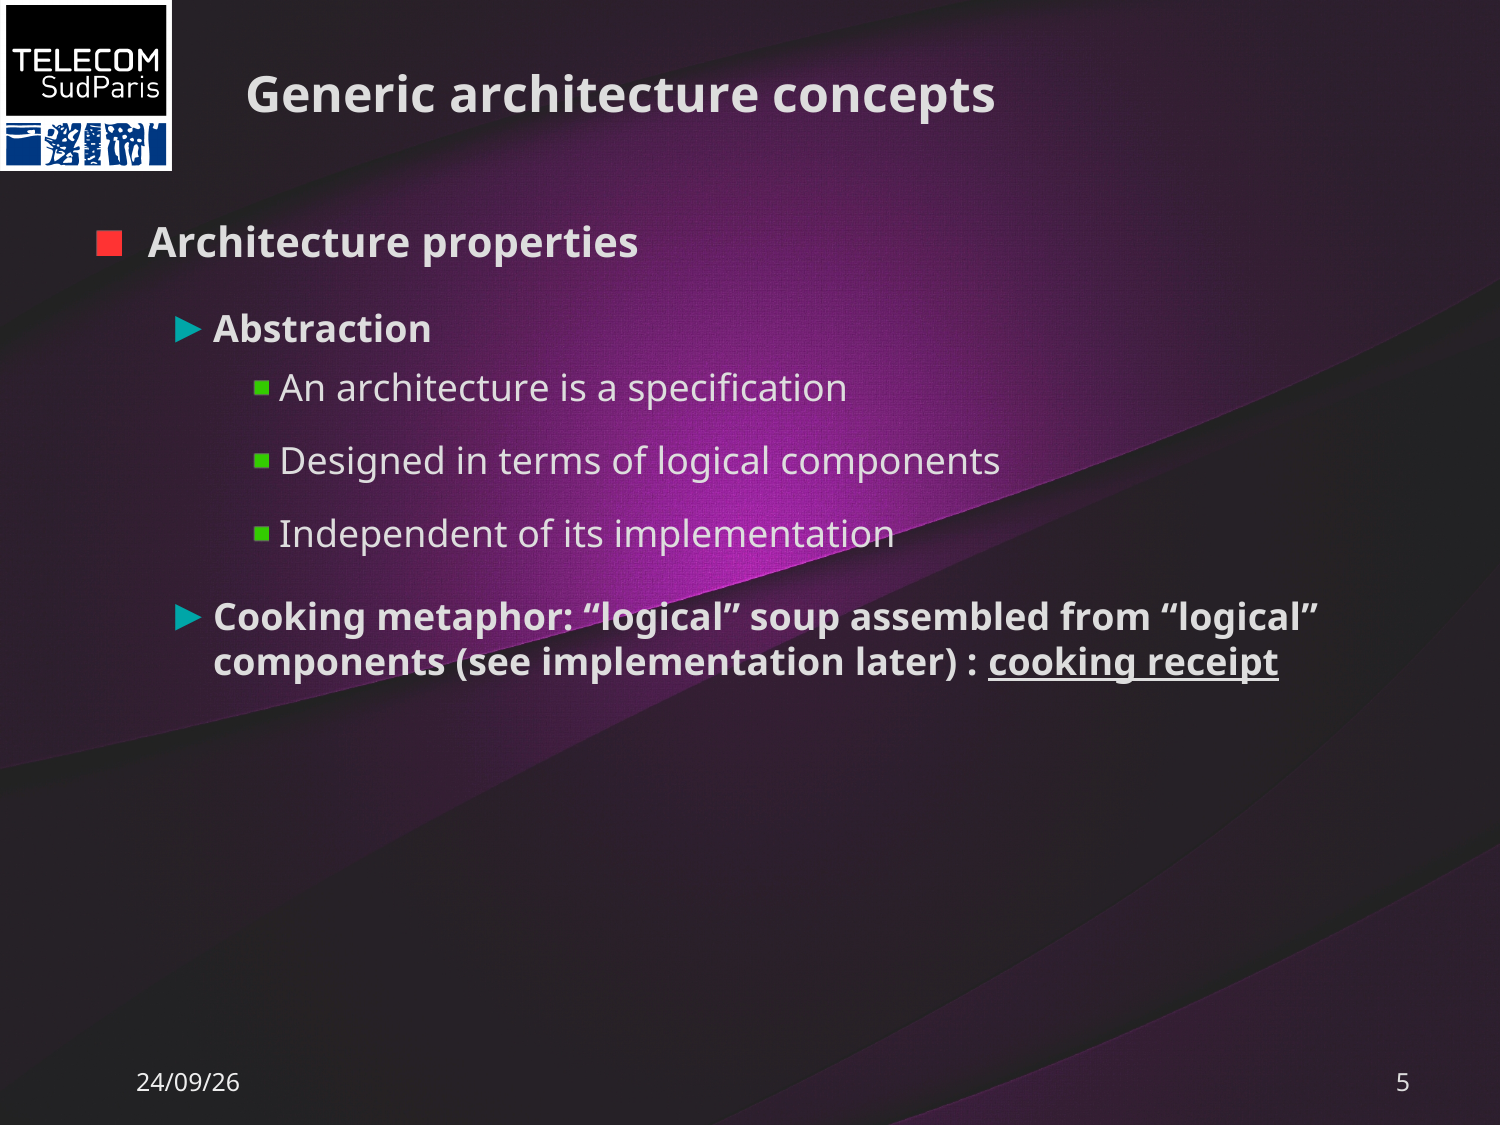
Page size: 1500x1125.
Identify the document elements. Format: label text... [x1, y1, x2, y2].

title Generic architecture concepts [230, 19, 1429, 165]
list Architecture properties Abstraction An architecture is a specification Designed in terms of logical components Independent of its implementation Cooking metaphor: “logical” soup assembled from “logical” components (see implementation later) : cooking receipt [76, 207, 1427, 977]
picture [0, 0, 1500, 1125]
